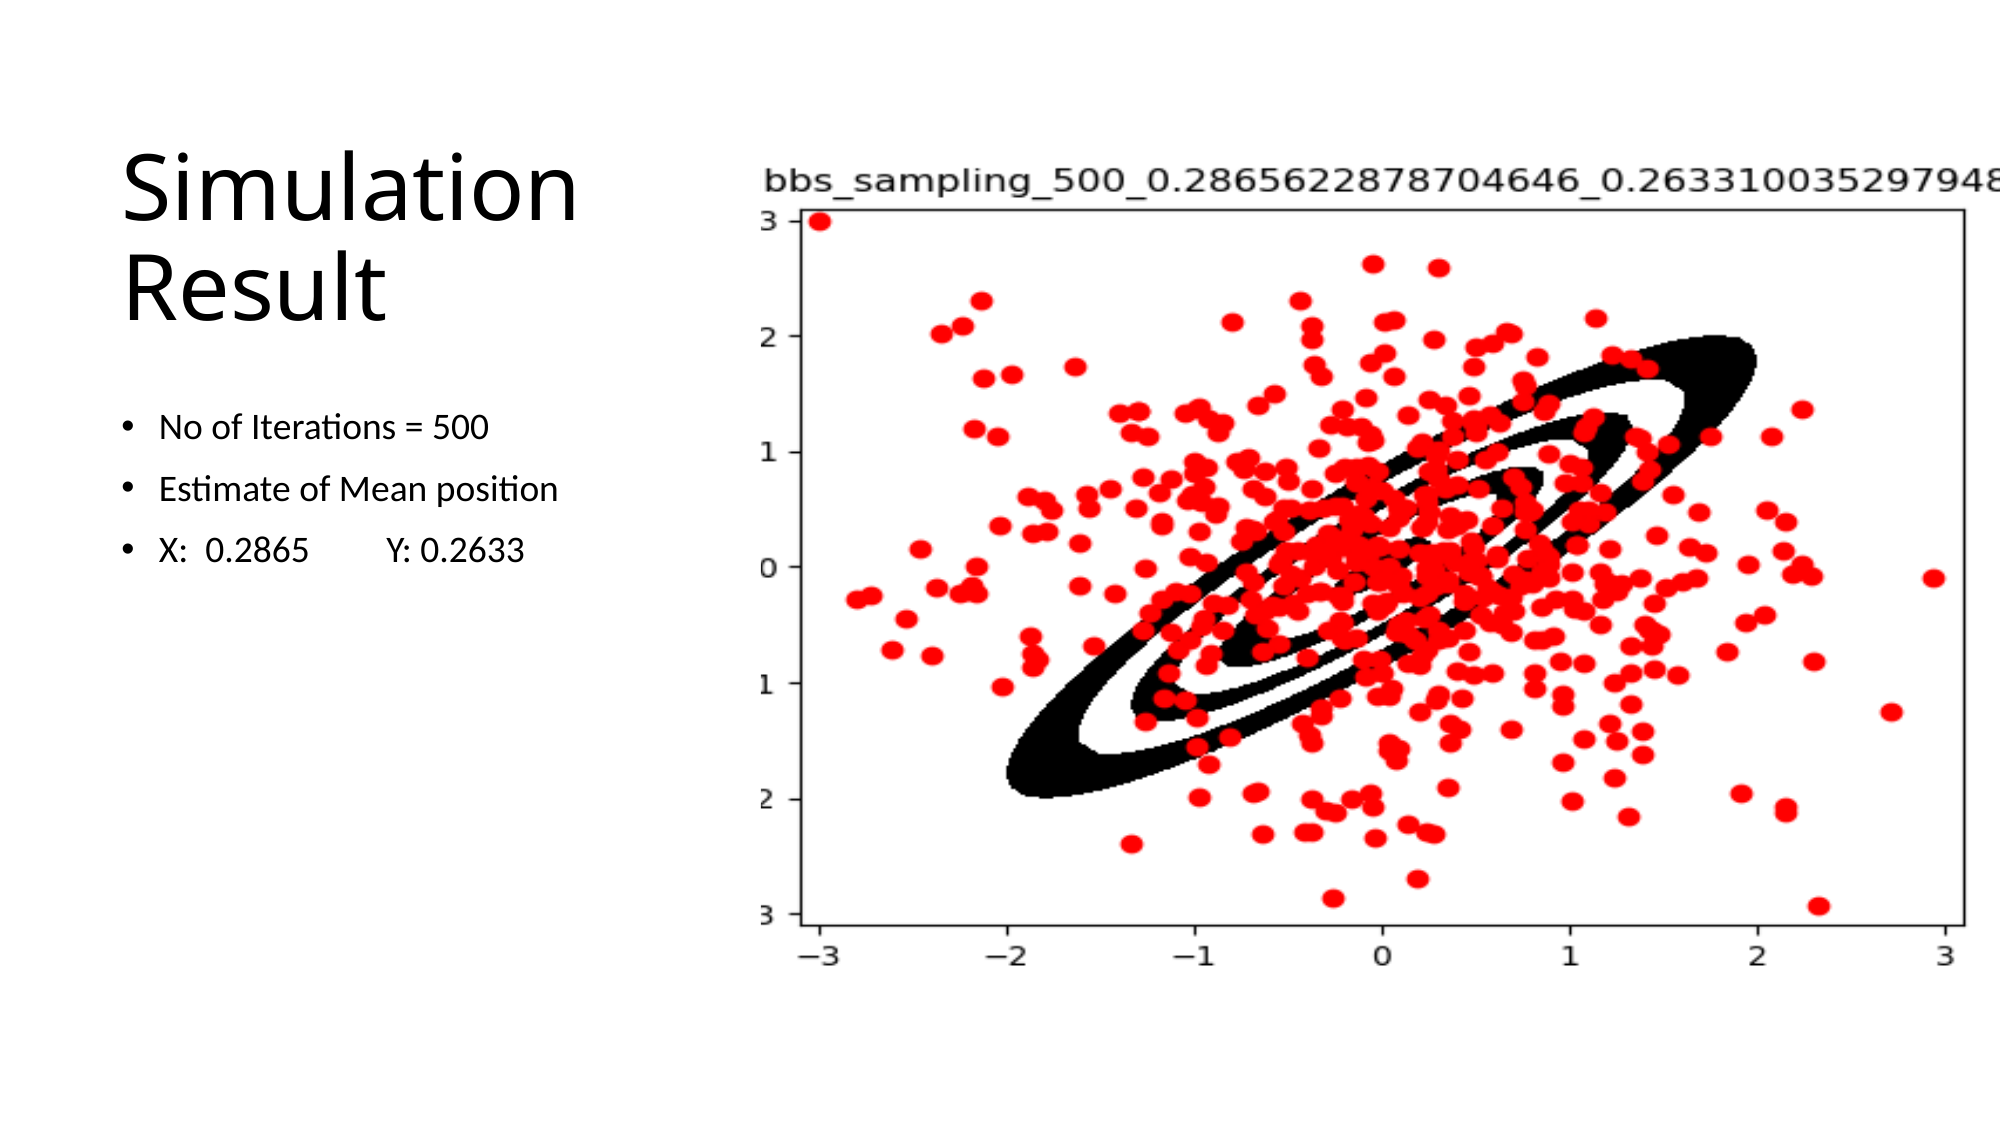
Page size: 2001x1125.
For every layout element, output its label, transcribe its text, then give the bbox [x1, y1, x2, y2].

picture [760, 97, 2000, 1028]
title Simulation Result [106, 103, 706, 379]
list No of Iterations = 500 Estimate of Mean position X: 0.2865 Y: 0.2633 [106, 399, 706, 1021]
